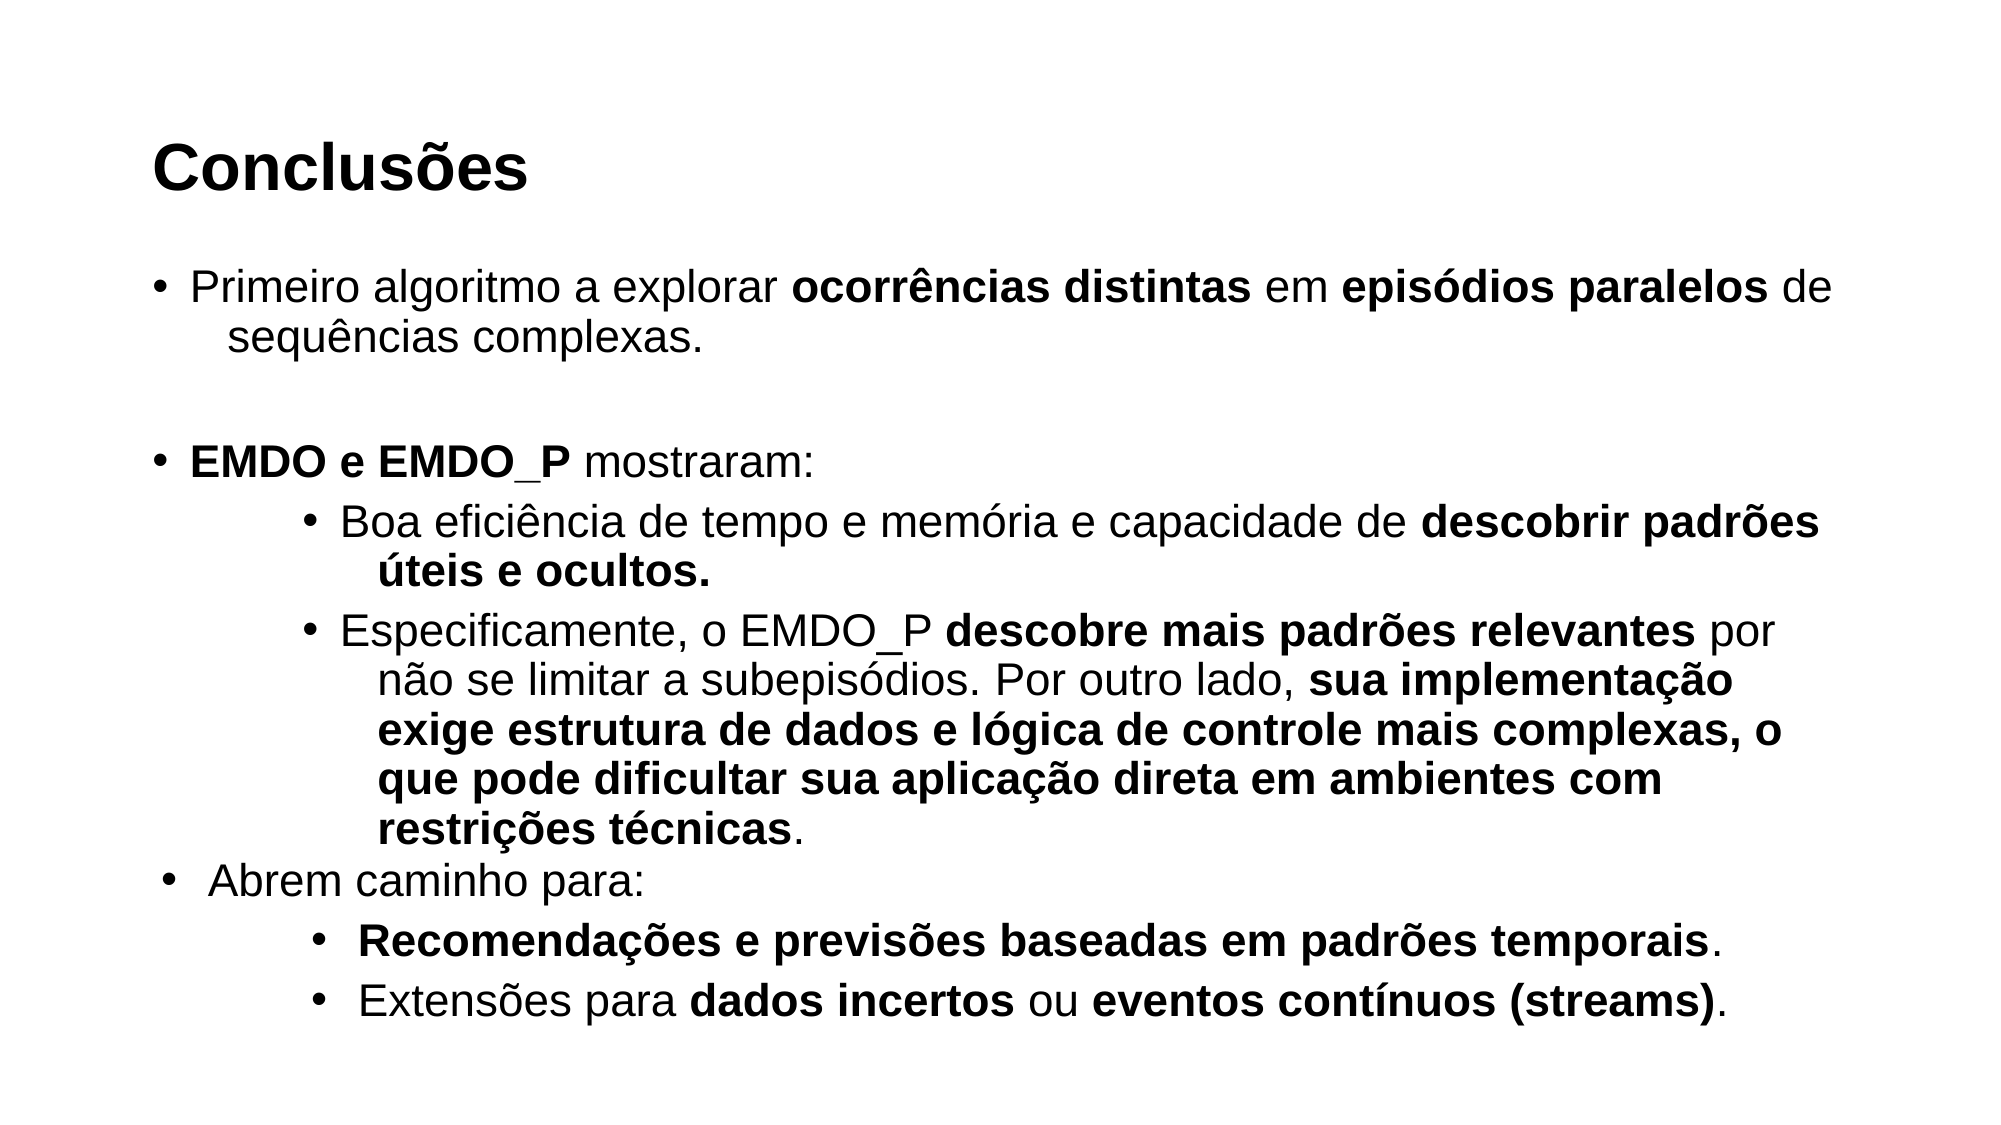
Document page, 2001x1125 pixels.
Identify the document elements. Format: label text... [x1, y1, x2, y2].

text_box Abrem caminho para: Recomendações e previsões baseadas em padrões temporais. Extensões para dados incertos ou eventos contínuos (streams). [146, 849, 1809, 1082]
list Primeiro algoritmo a explorar ocorrências distintas em episódios paralelos de sequências complexas. EMDO e EMDO_P mostraram: Boa eficiência de tempo e memória e capacidade de descobrir padrões úteis e ocultos. Especificamente, o EMDO_P descobre mais padrões relevantes por não se limitar a subepisódios. Por outro lado, sua implementação exige estrutura de dados e lógica de controle mais complexas, o que pode dificultar sua aplicação direta em ambientes com restrições técnicas. [137, 255, 1863, 970]
title Conclusões [137, 59, 1863, 255]
